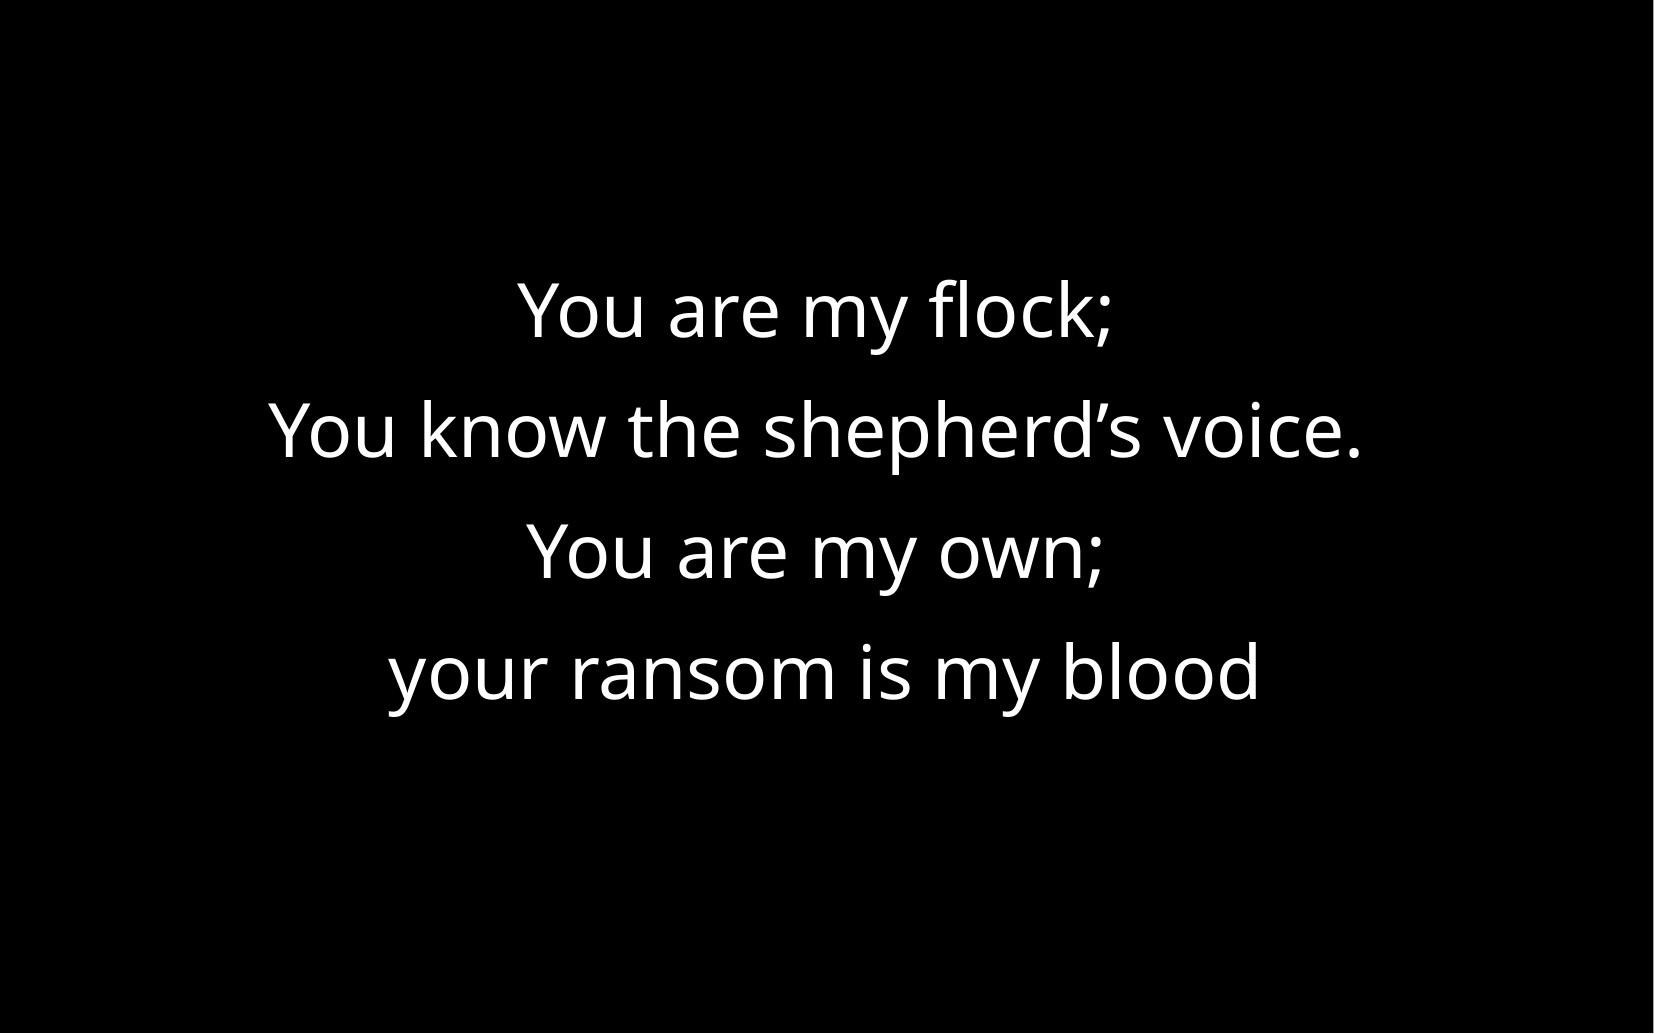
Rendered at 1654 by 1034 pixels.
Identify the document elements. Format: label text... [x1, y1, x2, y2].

list You are my flock; You know the shepherd’s voice. You are my own; your ransom is my blood [0, 255, 1653, 855]
